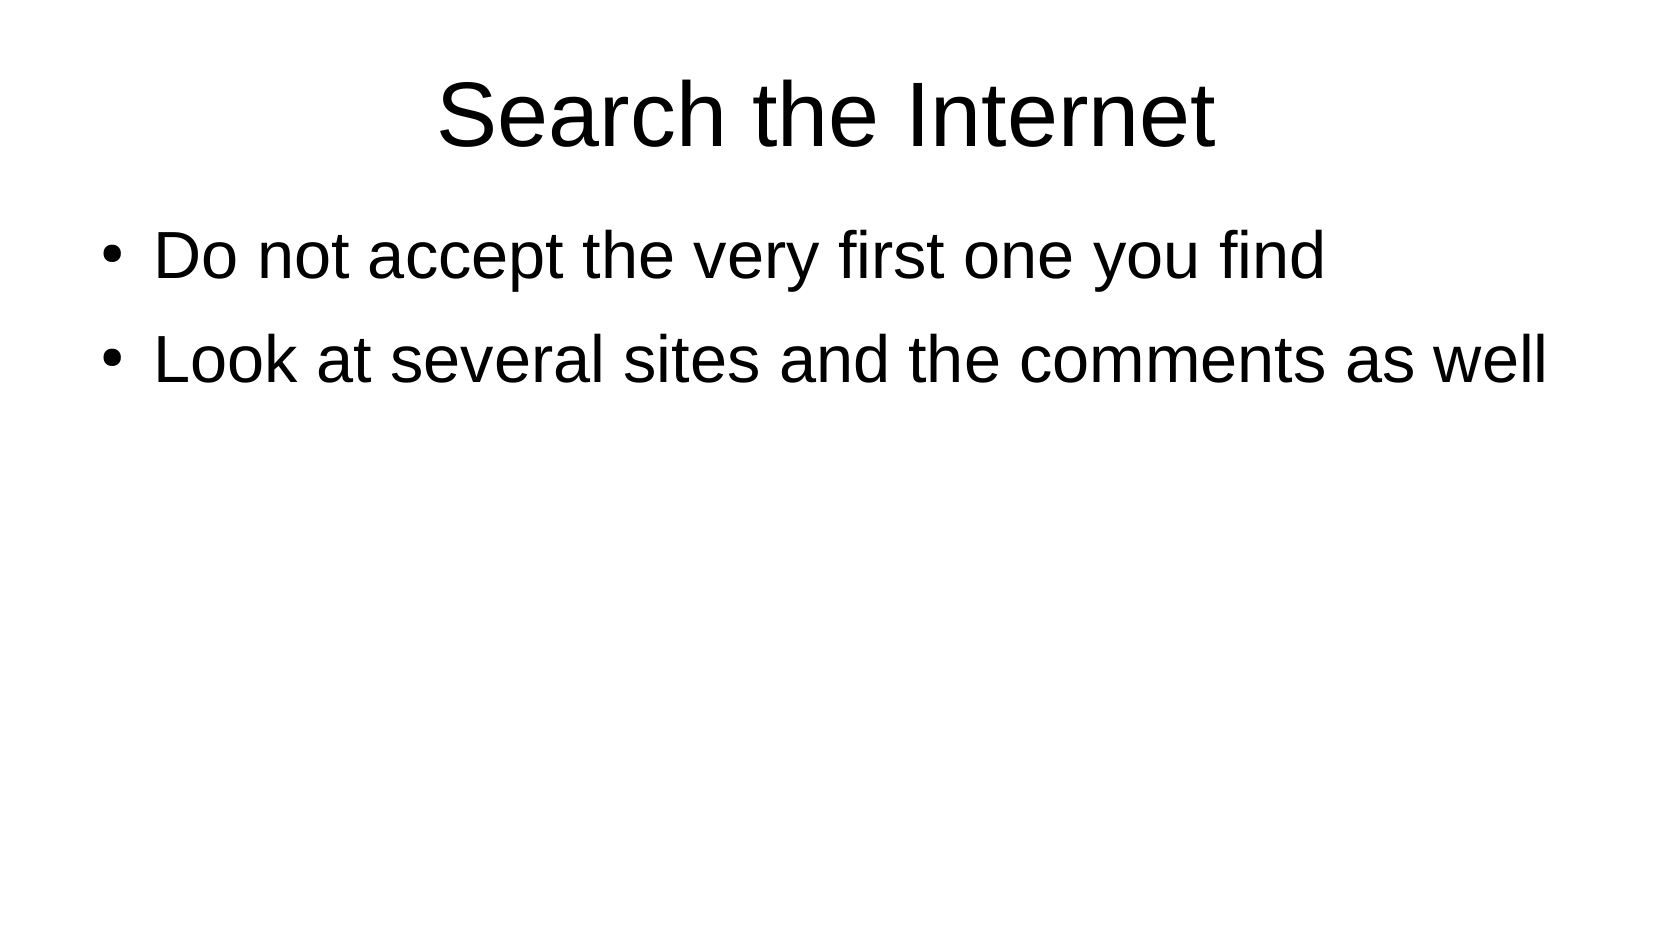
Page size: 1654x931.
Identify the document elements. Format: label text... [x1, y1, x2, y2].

title Search the Internet [82, 37, 1571, 193]
list Do not accept the very first one you find Look at several sites and the comments as well [82, 217, 1571, 758]
